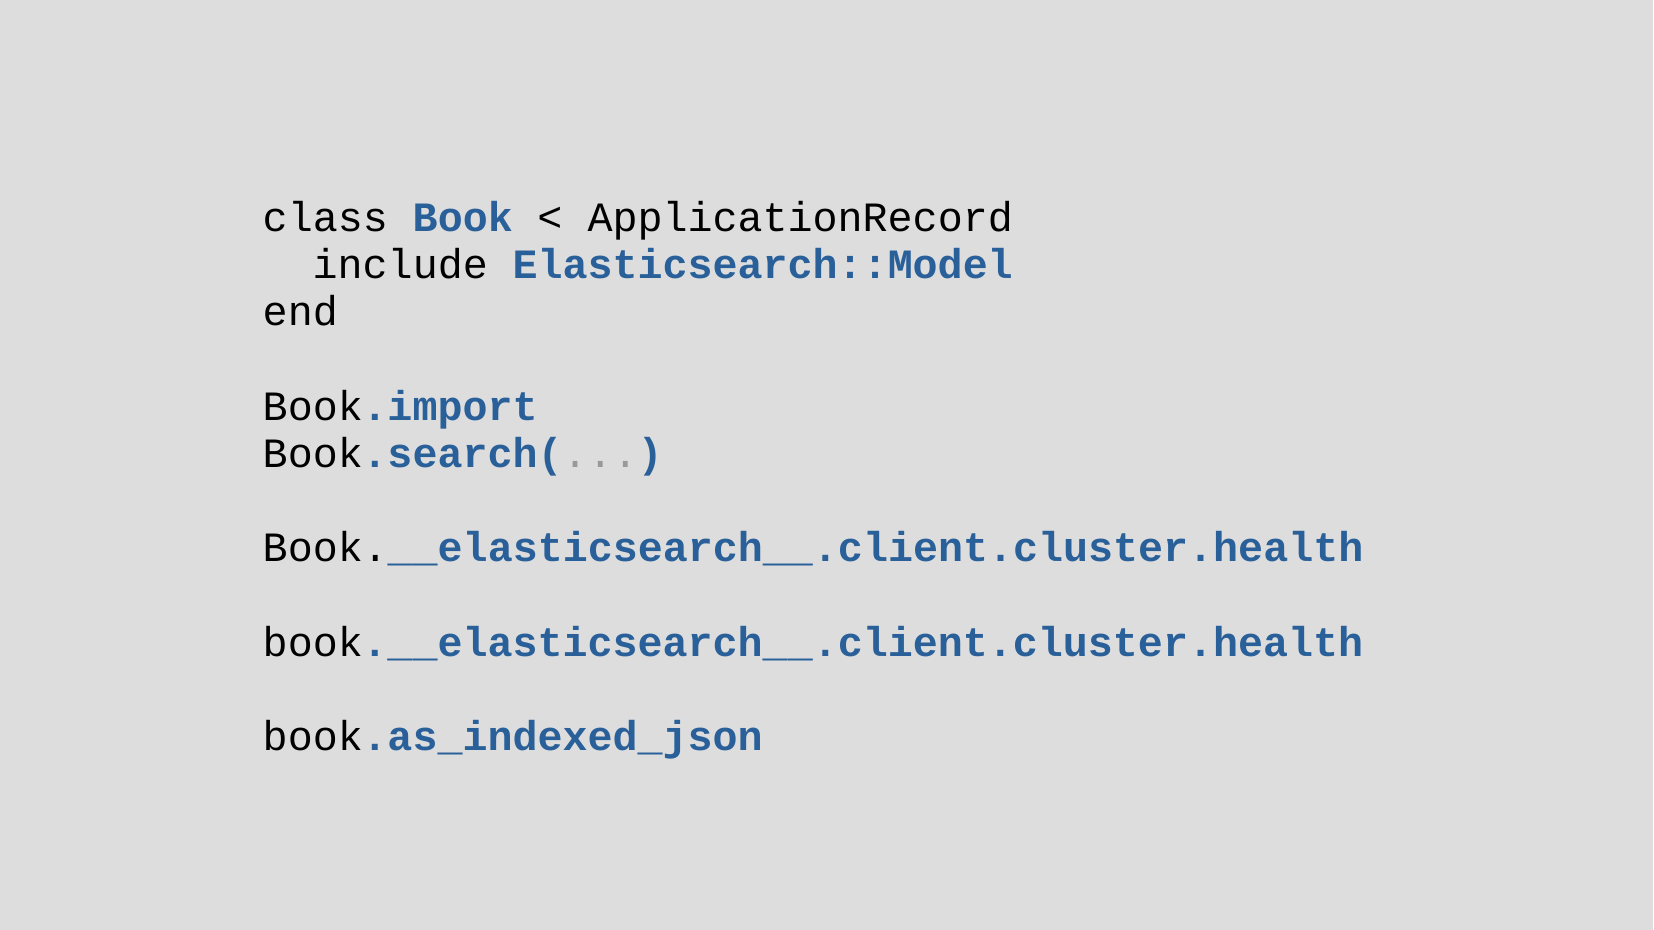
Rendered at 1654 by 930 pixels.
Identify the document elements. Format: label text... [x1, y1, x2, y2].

subtitle class Book < ApplicationRecord include Elasticsearch::Model end Book.import Book.search(...) Book.__elasticsearch__.client.cluster.health book.__elasticsearch__.client.cluster.health book.as_indexed_json [262, 119, 1456, 840]
